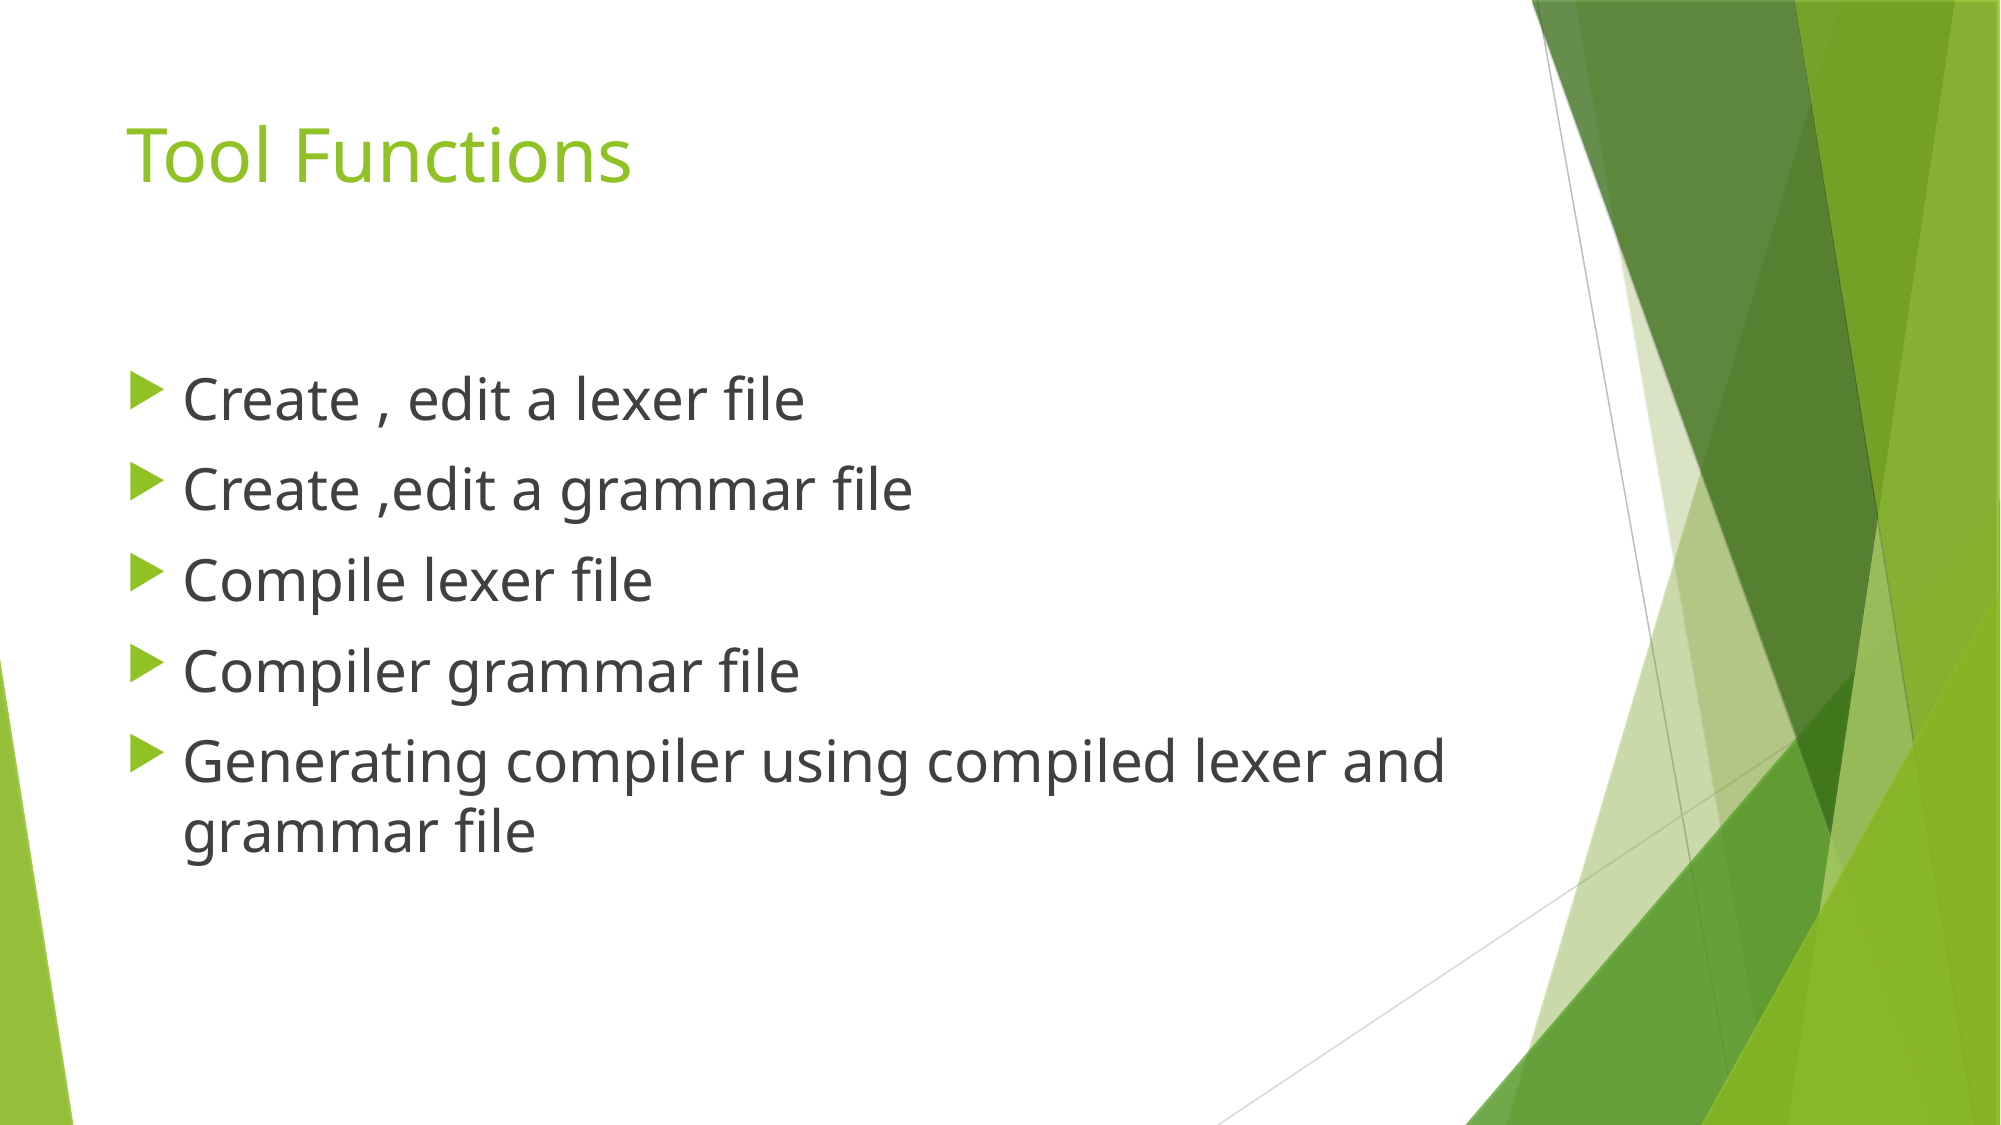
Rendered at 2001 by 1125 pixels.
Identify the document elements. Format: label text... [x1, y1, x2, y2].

list Create , edit a lexer file Create ,edit a grammar file Compile lexer file Compiler grammar file Generating compiler using compiled lexer and grammar file [111, 354, 1522, 992]
title Tool Functions [111, 99, 1522, 317]
